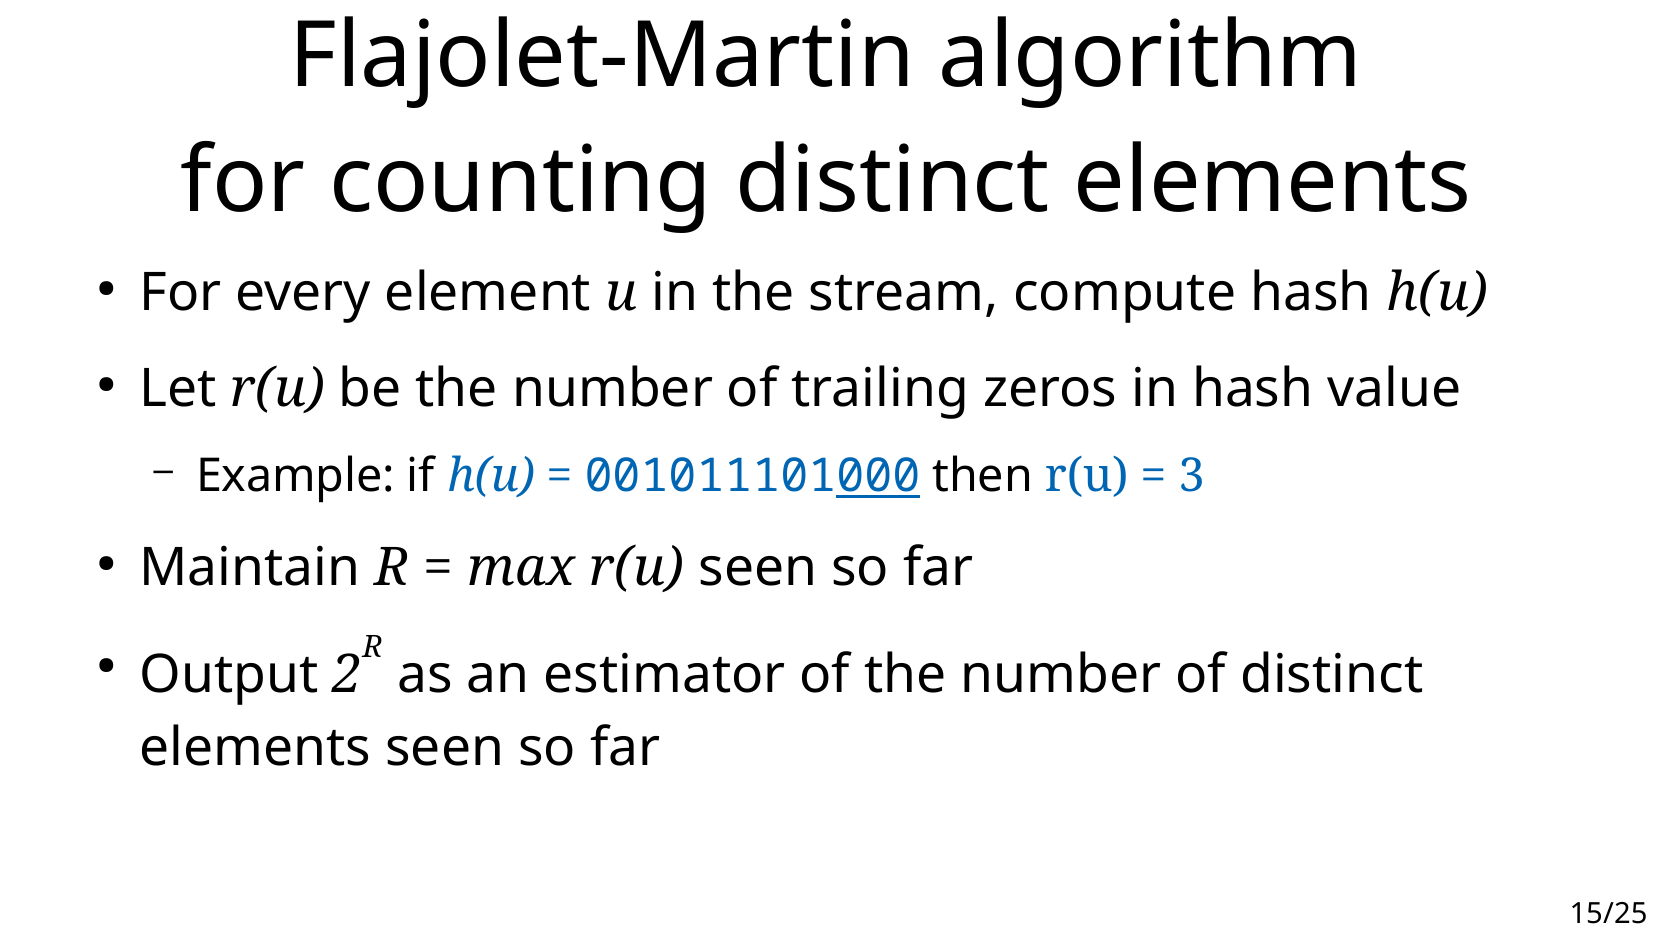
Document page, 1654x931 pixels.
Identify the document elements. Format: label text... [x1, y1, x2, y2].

list For every element u in the stream, compute hash h(u) Let r(u) be the number of trailing zeros in hash value Example: if h(u) = 001011101000 then r(u) = 3 Maintain R = max r(u) seen so far Output 2R as an estimator of the number of distinct elements seen so far [82, 253, 1571, 793]
title Flajolet-Martin algorithm for counting distinct elements [82, 1, 1571, 226]
